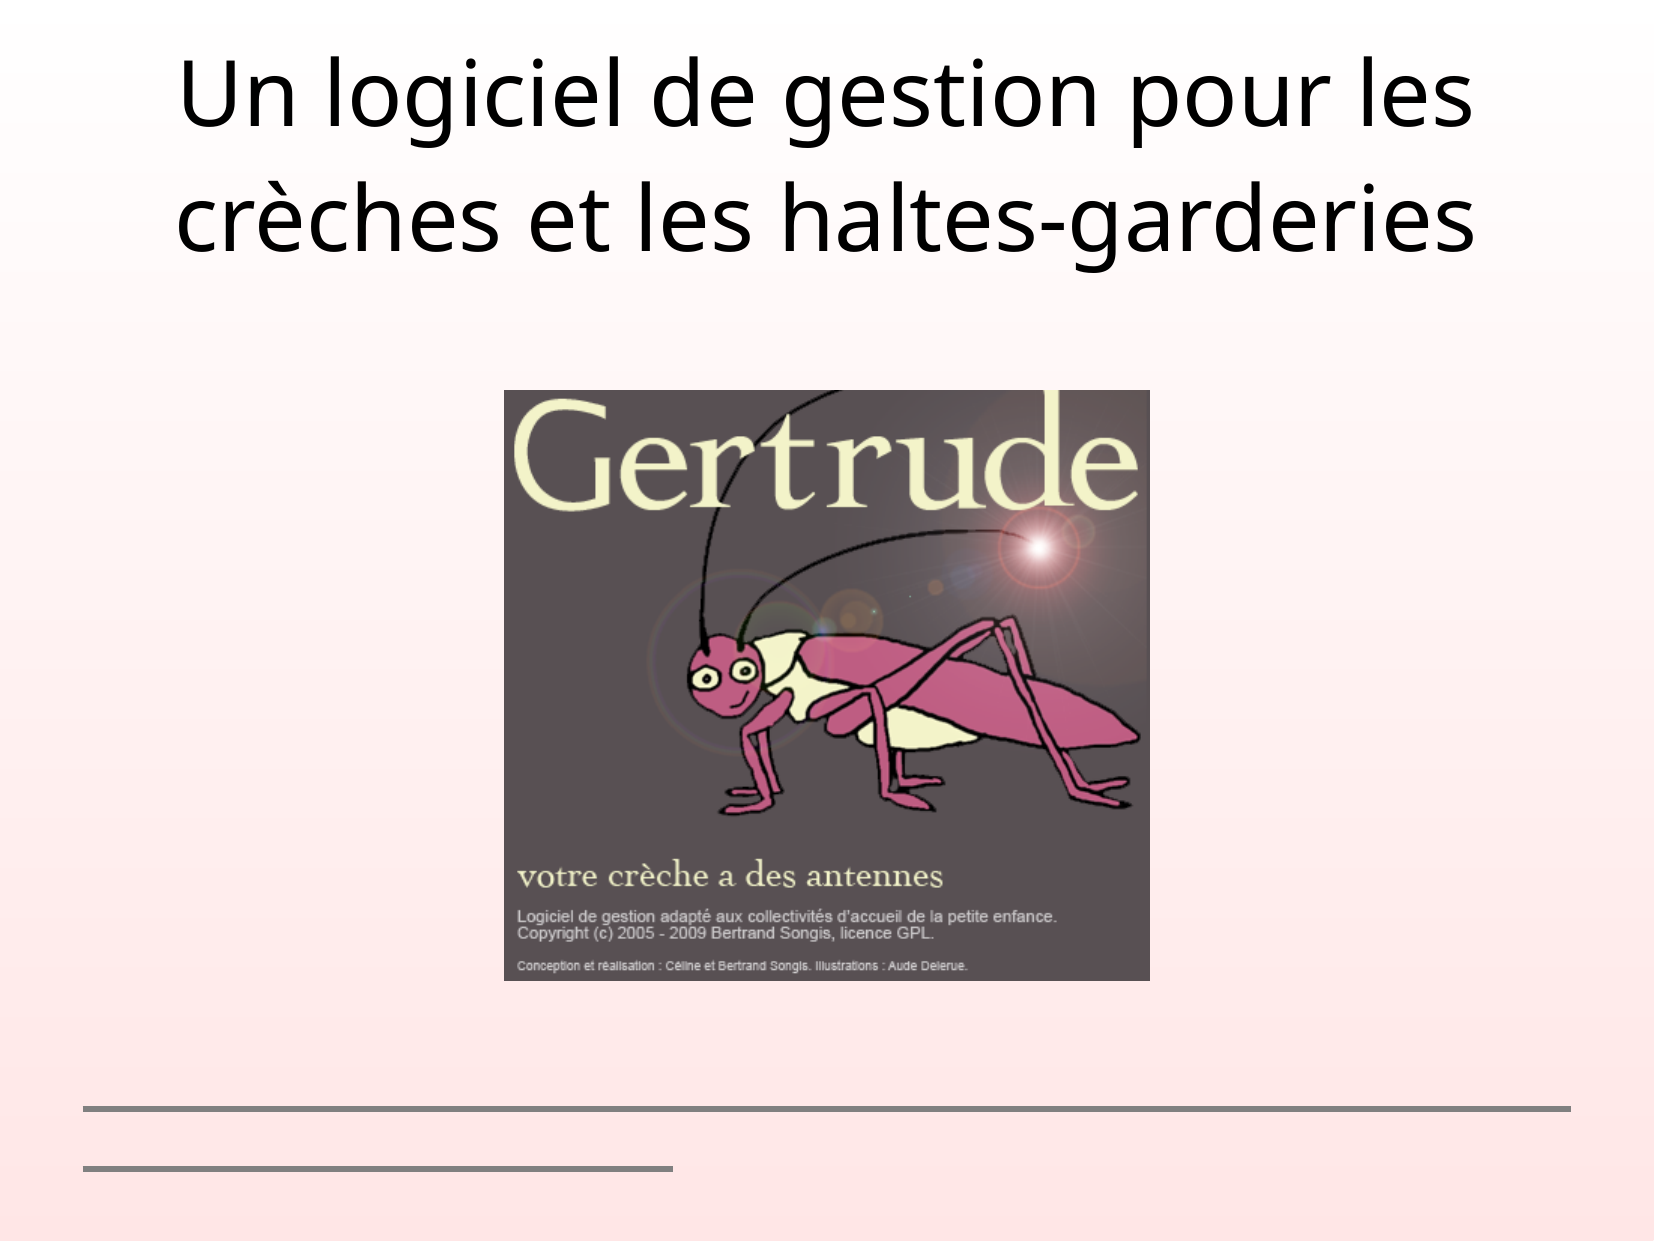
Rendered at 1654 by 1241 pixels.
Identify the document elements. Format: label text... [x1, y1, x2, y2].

picture [504, 390, 1150, 981]
title Un logiciel de gestion pour les crèches et les haltes-garderies [82, 0, 1571, 310]
